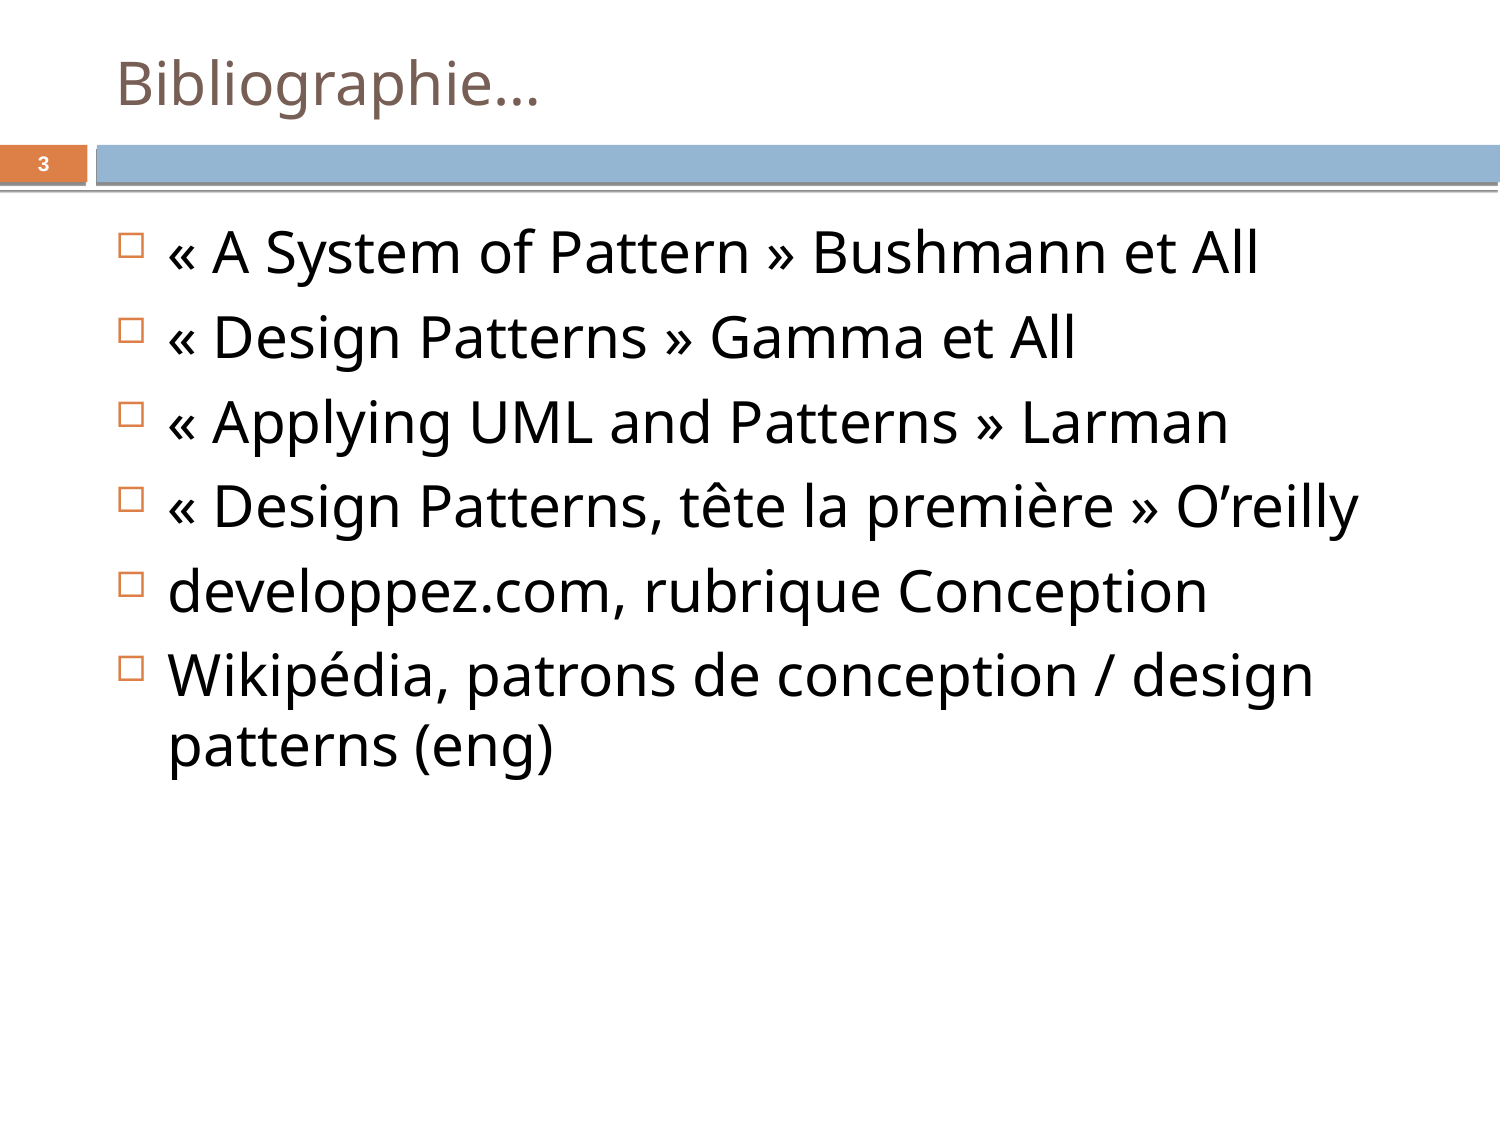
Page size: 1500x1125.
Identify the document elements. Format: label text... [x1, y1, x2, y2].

slide_number <numéro> [0, 143, 88, 184]
list « A System of Pattern » Bushmann et All « Design Patterns » Gamma et All « Applying UML and Patterns » Larman « Design Patterns, tête la première » O’reilly developpez.com, rubrique Conception Wikipédia, patrons de conception / design patterns (eng) [100, 208, 1438, 1000]
title Bibliographie… [100, 37, 1438, 126]
